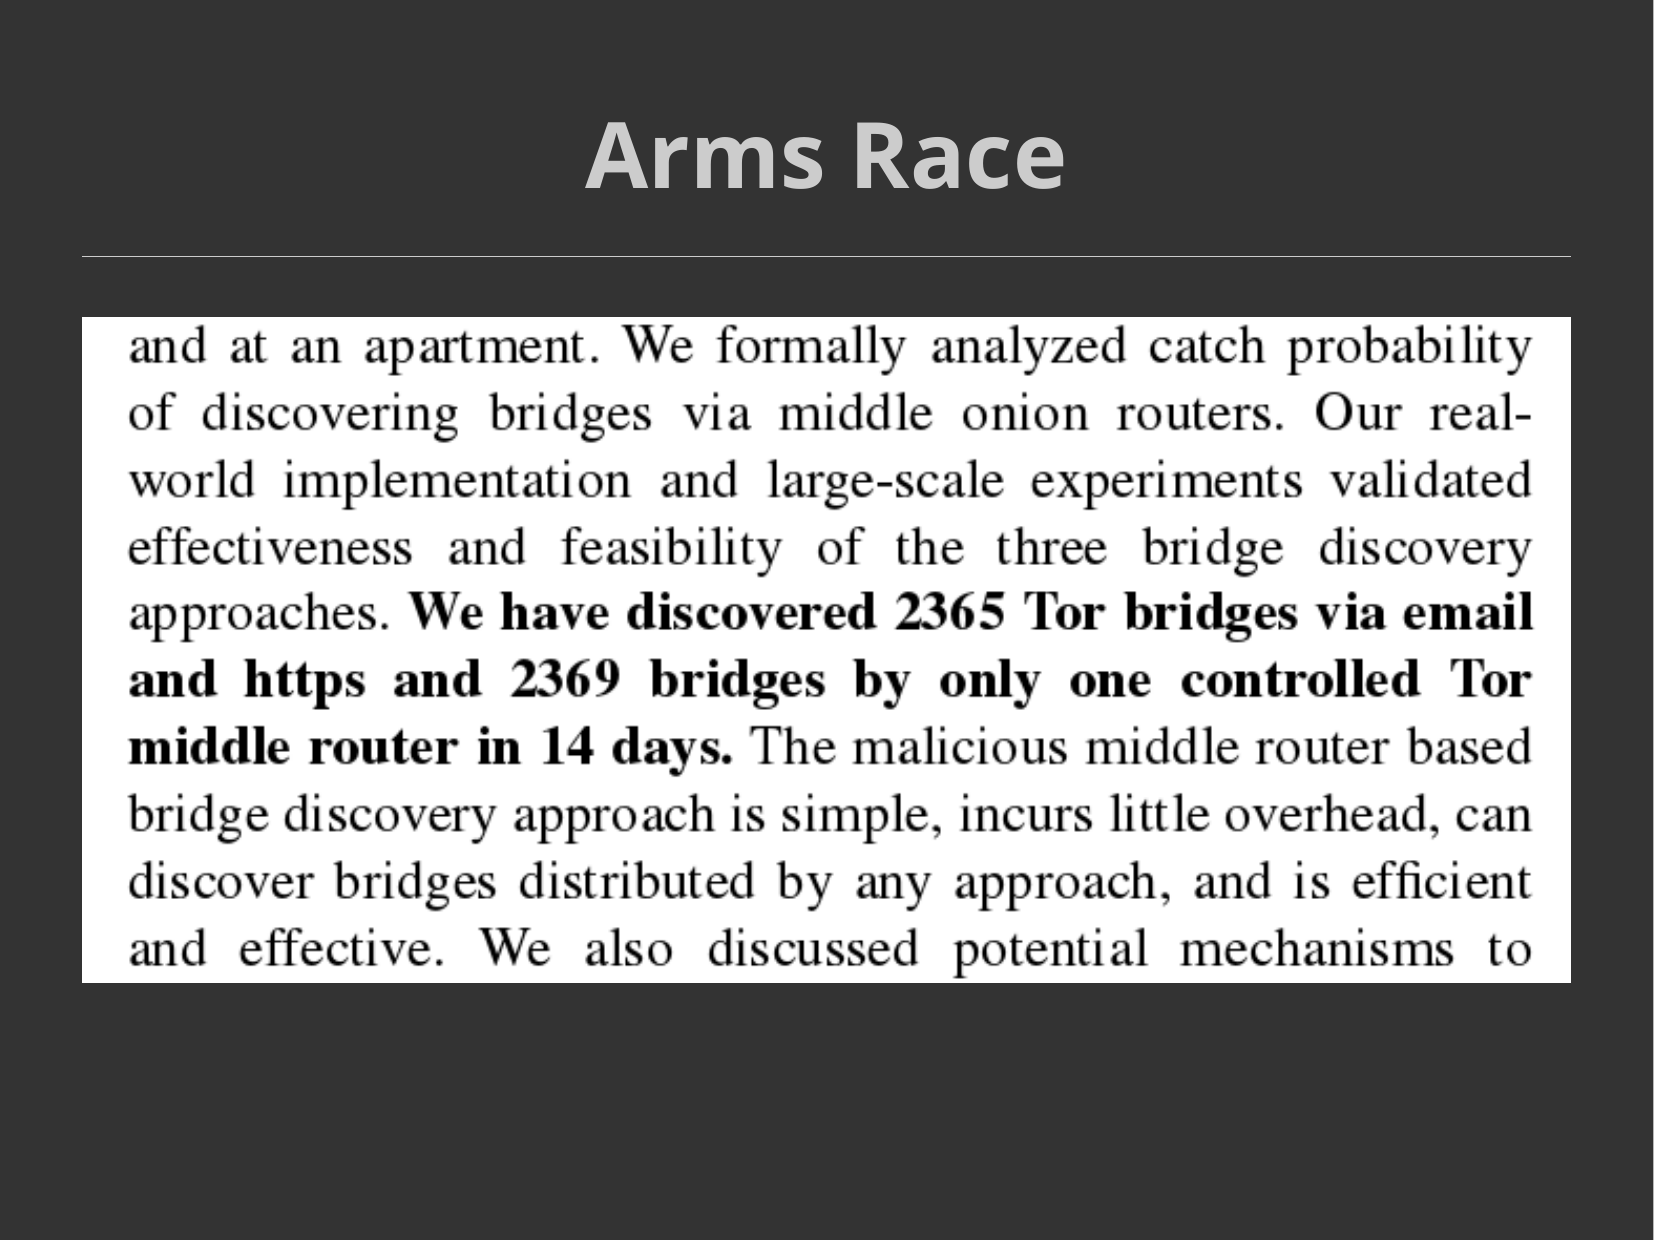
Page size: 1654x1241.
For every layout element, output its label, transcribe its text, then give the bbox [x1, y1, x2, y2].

picture [82, 317, 1571, 983]
title Arms Race [82, 49, 1571, 257]
